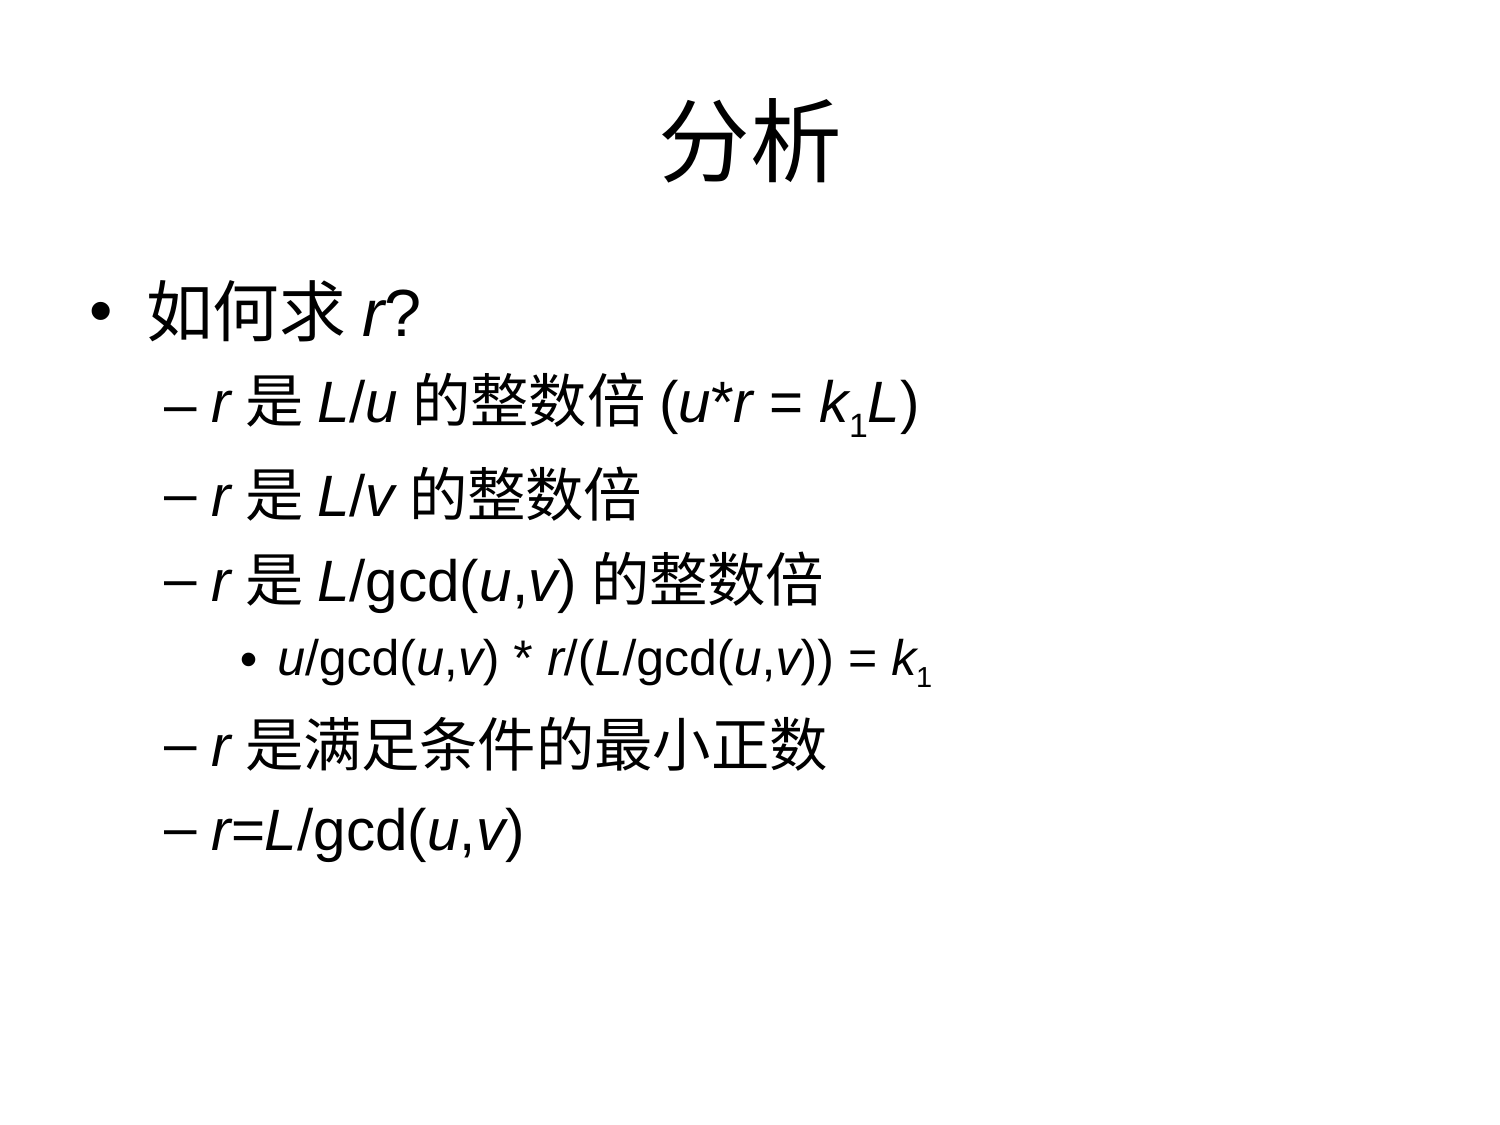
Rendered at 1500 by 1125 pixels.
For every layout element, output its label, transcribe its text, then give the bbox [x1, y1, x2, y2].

title 分析 [75, 45, 1426, 233]
list 如何求r? r是L/u的整数倍(u*r = k1L) r是L/v的整数倍 r是L/gcd(u,v)的整数倍 u/gcd(u,v) * r/(L/gcd(u,v)) = k1 r是满足条件的最小正数 r=L/gcd(u,v) [75, 262, 1426, 1006]
